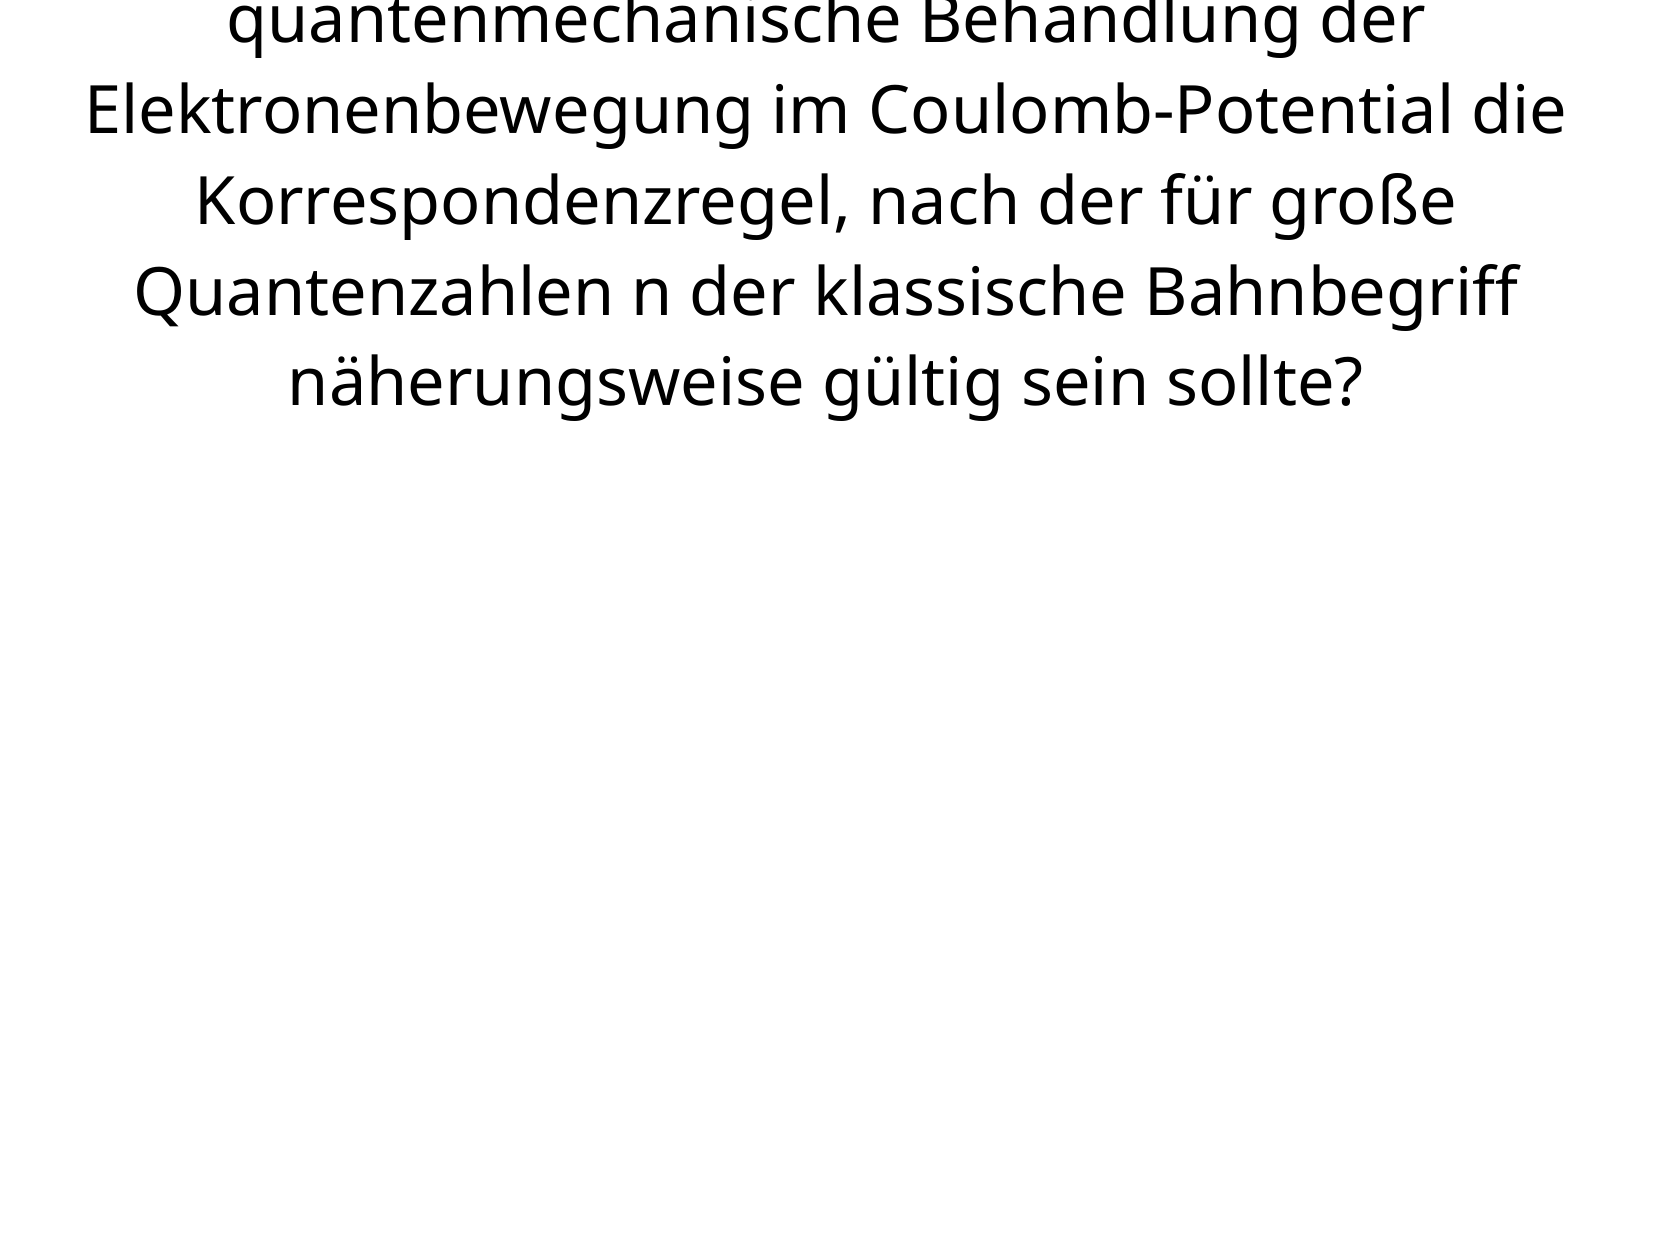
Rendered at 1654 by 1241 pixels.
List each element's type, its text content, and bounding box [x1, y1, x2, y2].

title In welchem Sinne erfüllt die quantenmechanische Behandlung der Elektronenbewegung im Coulomb-Potential die Korrespondenzregel, nach der für große Quantenzahlen n der klassische Bahnbegriff näherungsweise gültig sein sollte? [82, 0, 1571, 375]
